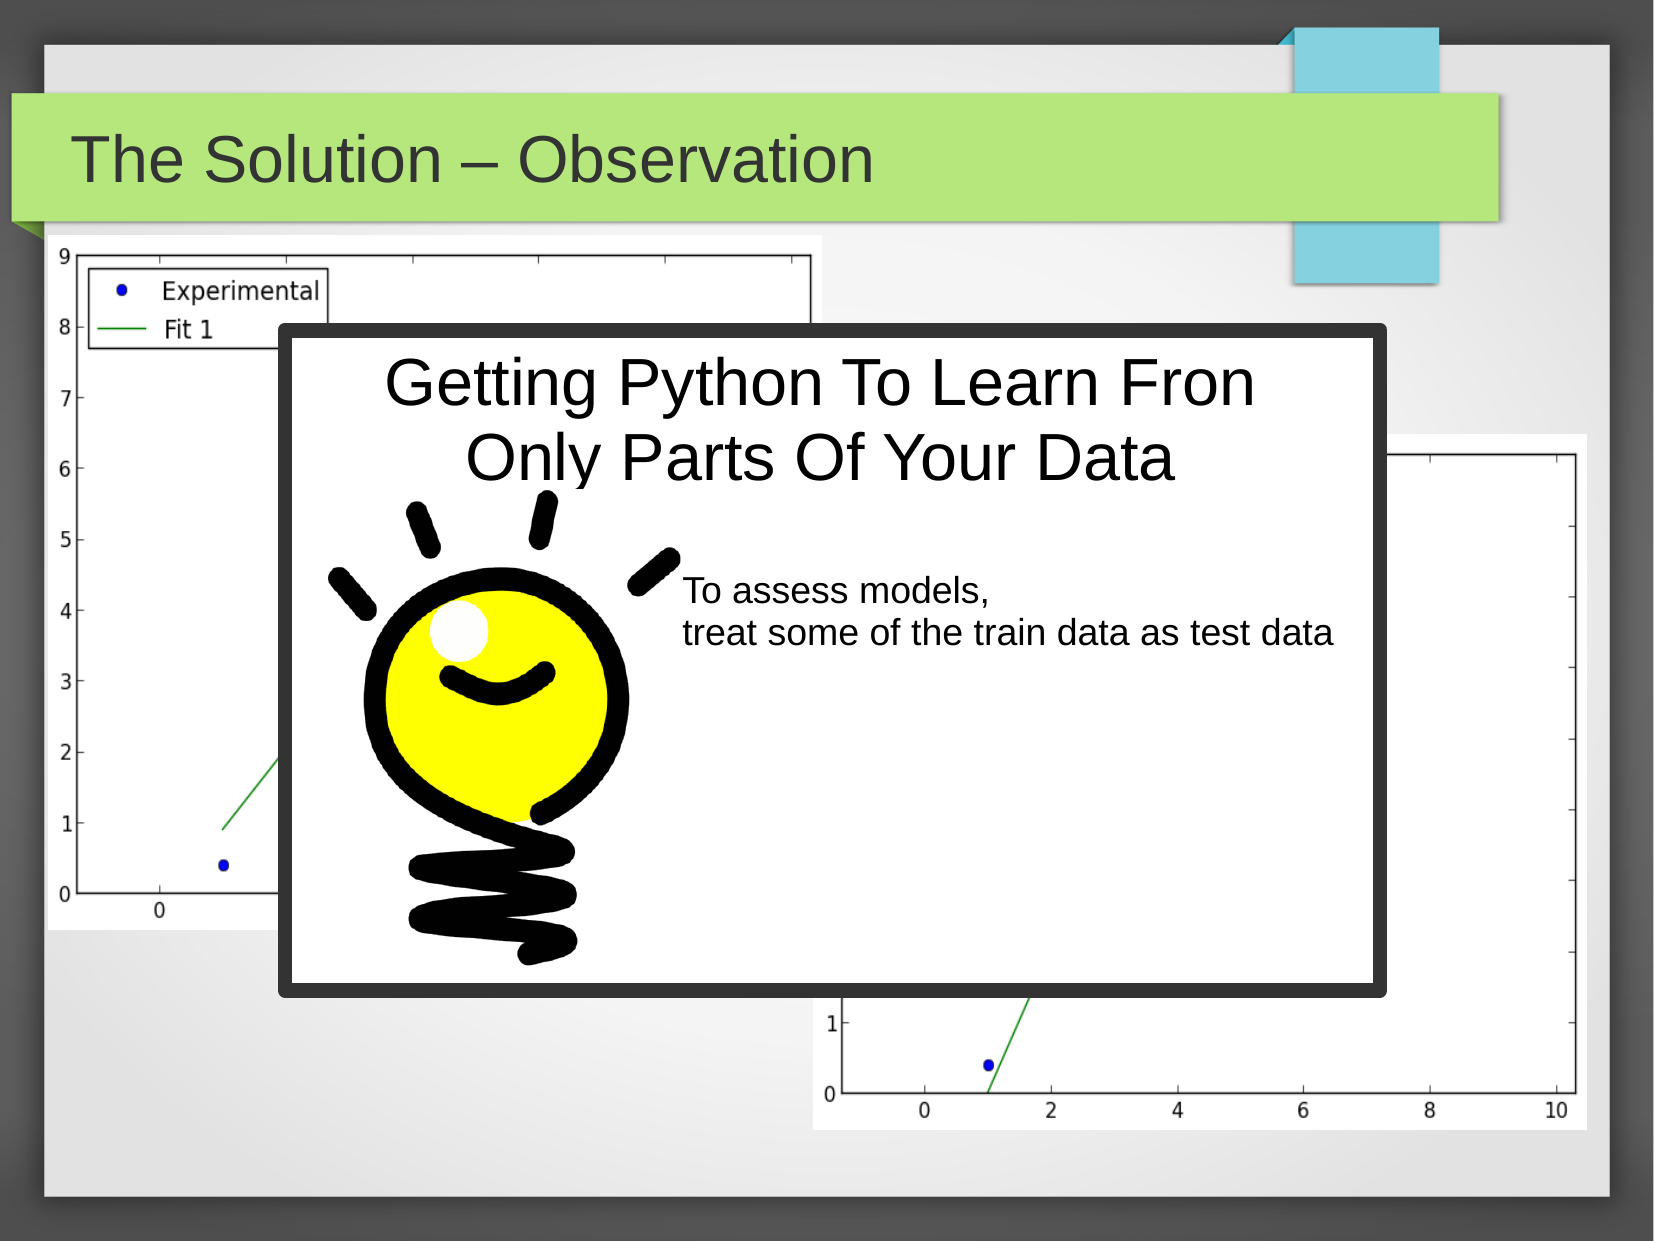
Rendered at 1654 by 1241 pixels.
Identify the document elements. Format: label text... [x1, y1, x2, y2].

text_box Getting Python To Learn Fron Only Parts Of Your Data To assess models, treat some of the train data as test data [285, 330, 1381, 991]
title The Solution – Observation [70, 106, 1591, 213]
picture [0, 0, 1654, 1241]
